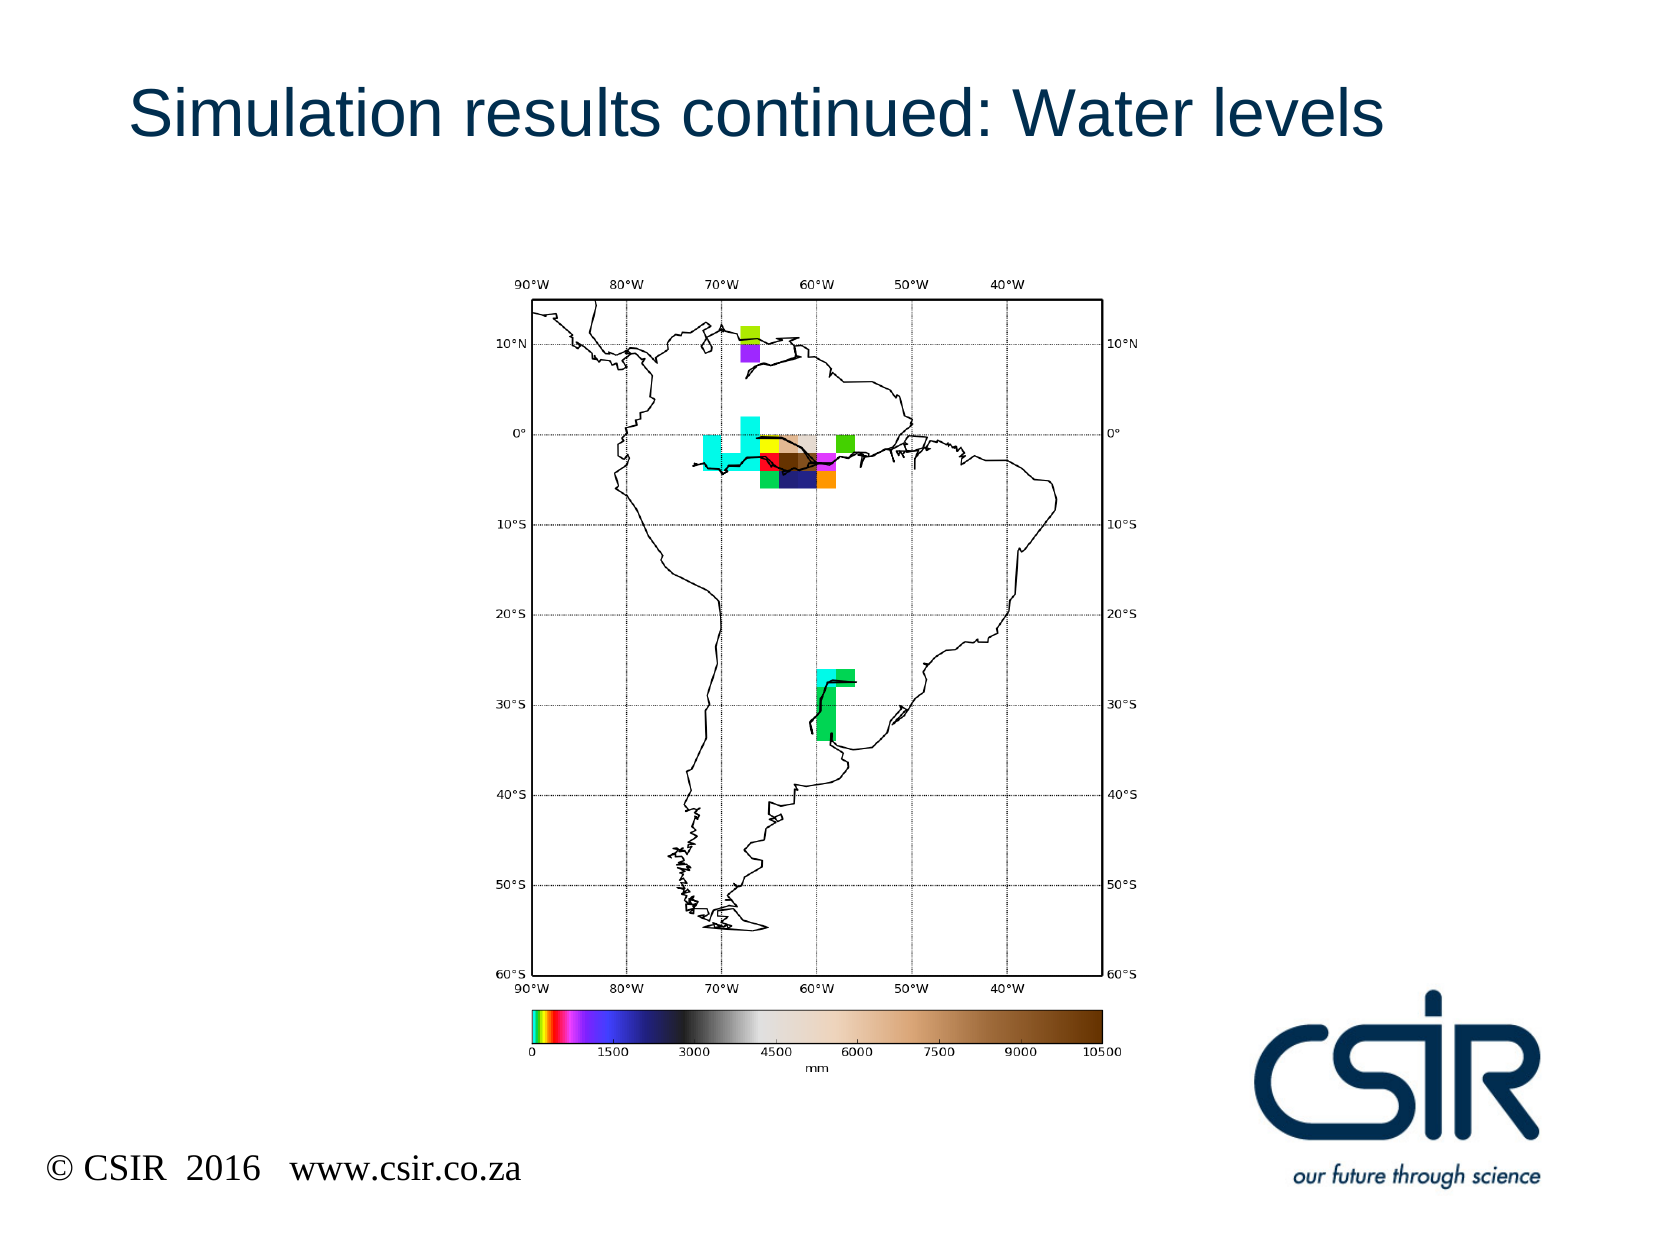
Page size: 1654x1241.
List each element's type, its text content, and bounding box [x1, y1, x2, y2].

picture [496, 280, 1137, 1072]
title Simulation results continued: Water levels [128, 68, 1534, 248]
picture [1241, 983, 1653, 1240]
